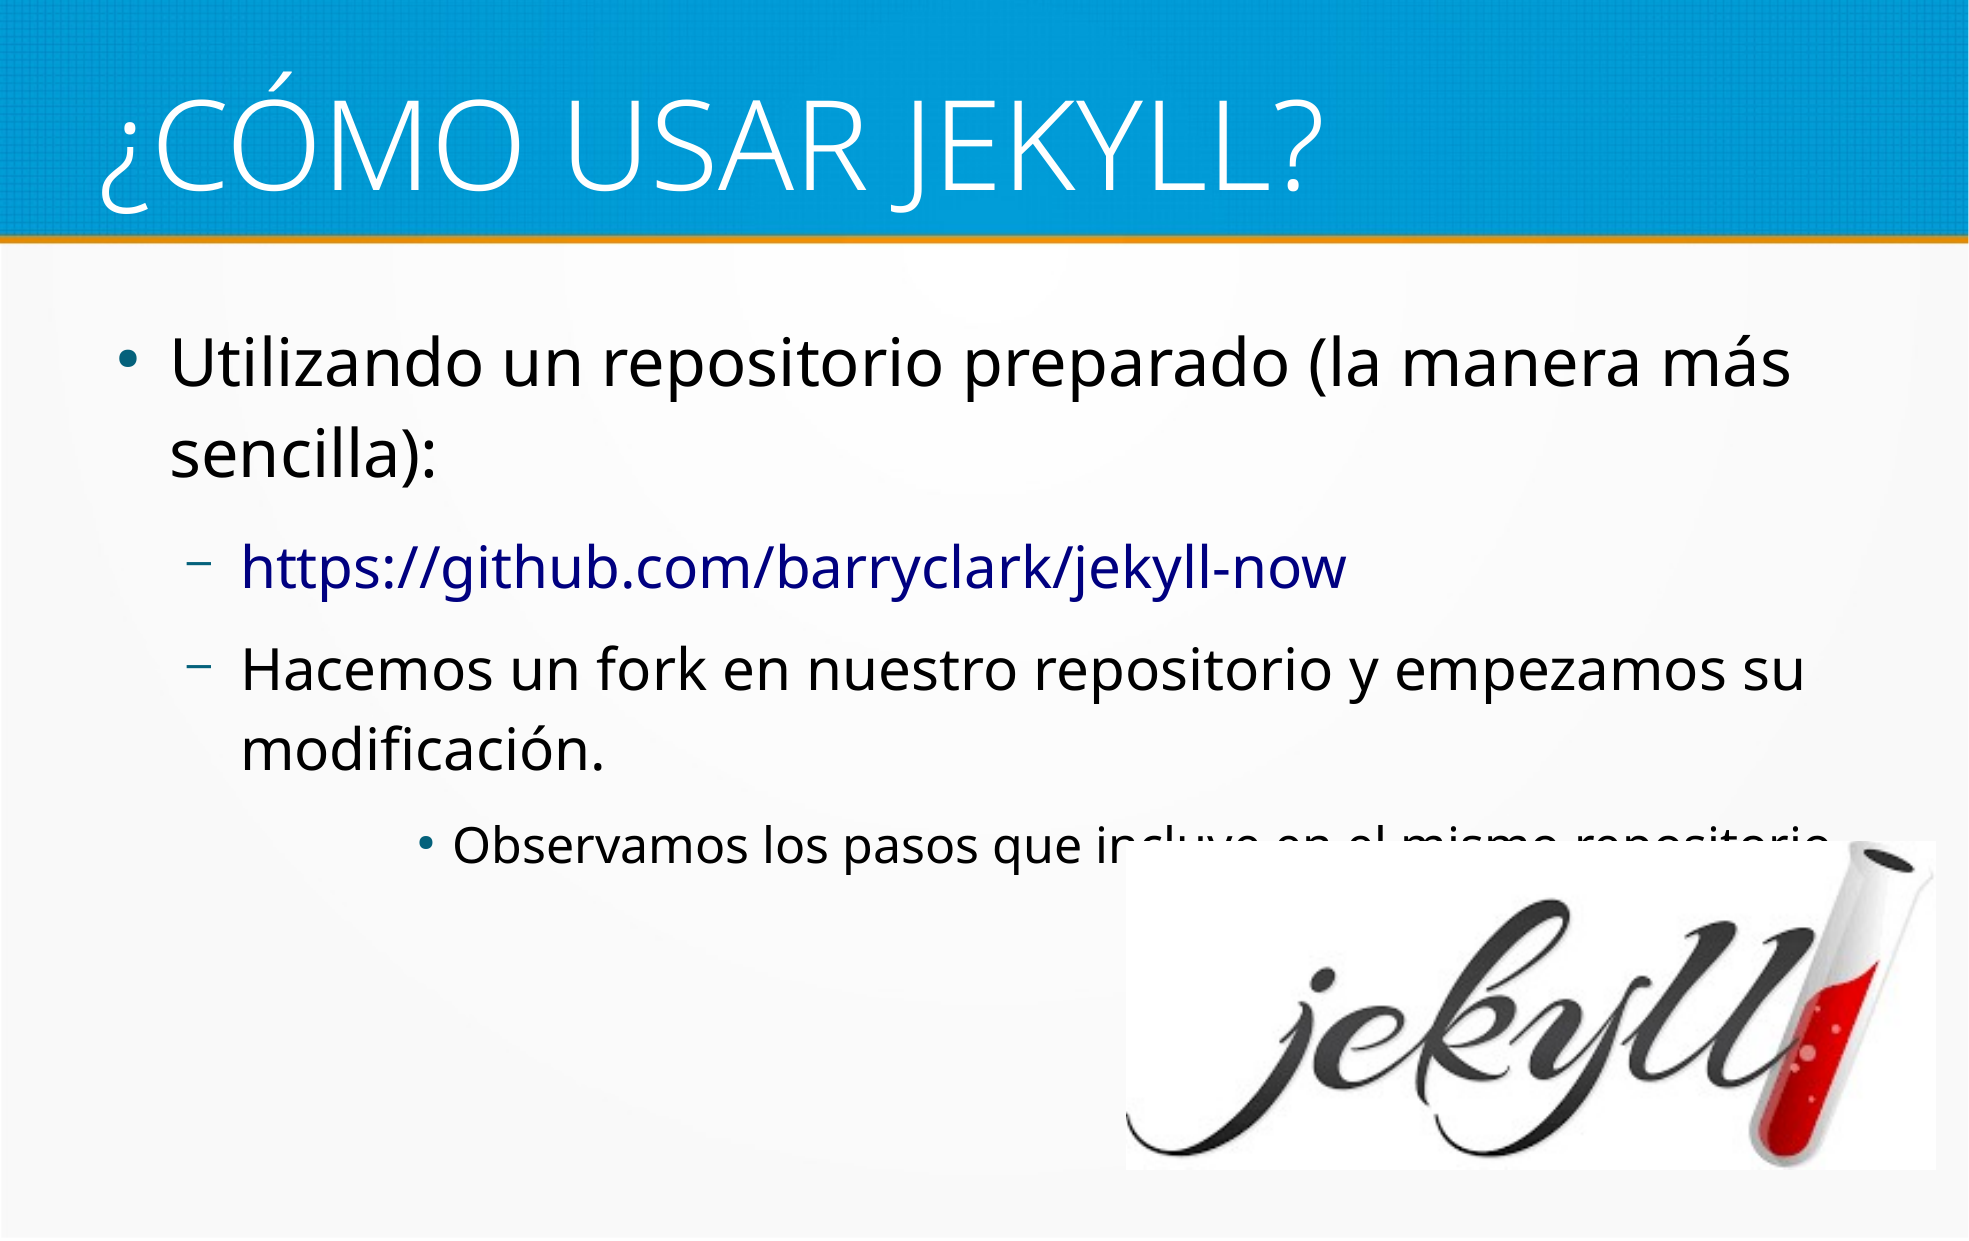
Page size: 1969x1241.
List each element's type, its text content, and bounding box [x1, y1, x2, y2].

title ¿CÓMO USAR JEKYLL? [98, 19, 1870, 227]
picture [0, 233, 1969, 1241]
list Utilizando un repositorio preparado (la manera más sencilla): https://github.com/barryclark/jekyll-now Hacemos un fork en nuestro repositorio y empezamos su modificación. Observamos los pasos que incluye en el mismo repositorio. [98, 315, 1861, 1081]
